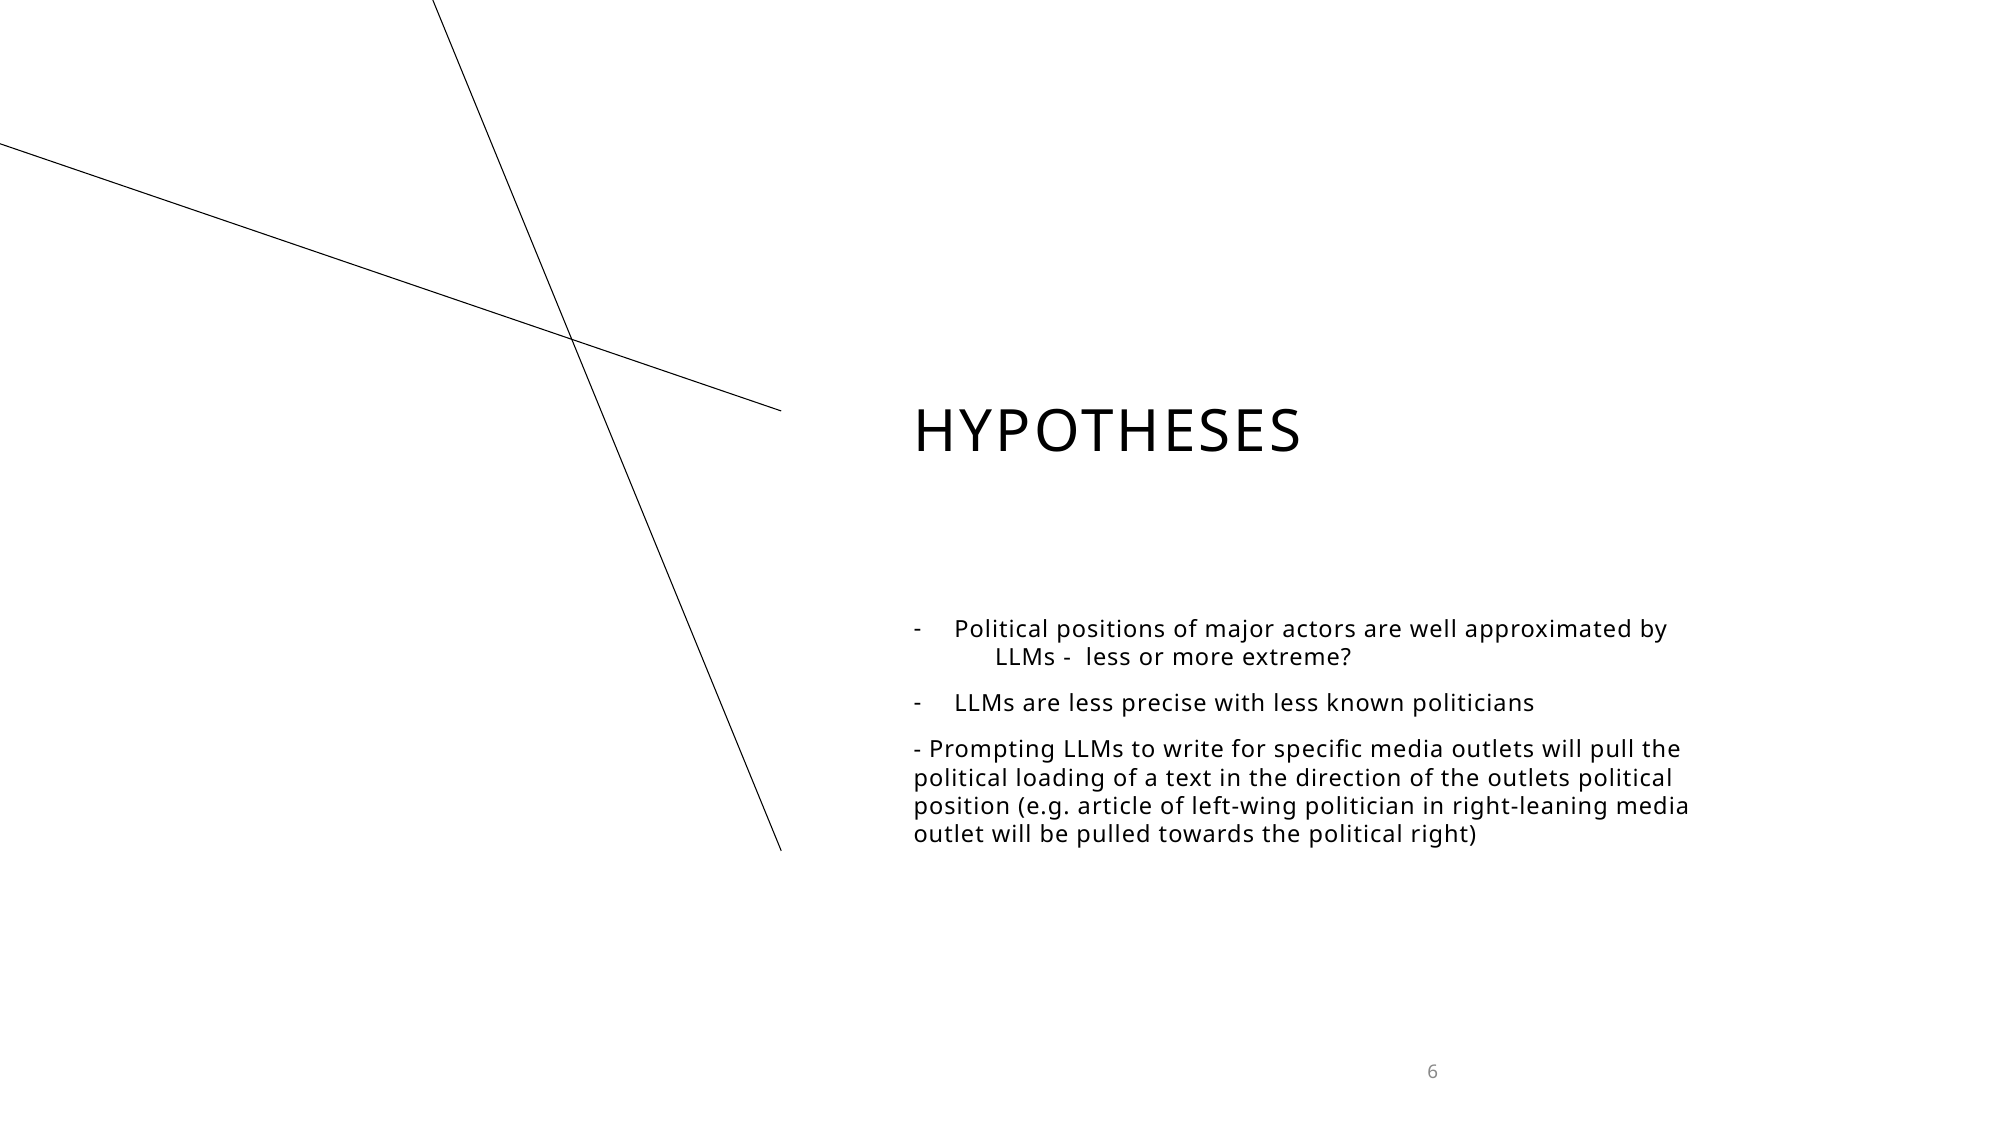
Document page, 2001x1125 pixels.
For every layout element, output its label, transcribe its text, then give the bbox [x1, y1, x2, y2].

text_box [1412, 1042, 1863, 1103]
list Political positions of major actors are well approximated by LLMs - less or more extreme? LLMs are less precise with less known politicians - Prompting LLMs to write for specific media outlets will pull the political loading of a text in the direction of the outlets political position (e.g. article of left-wing politician in right-leaning media outlet will be pulled towards the political right) [898, 541, 1737, 830]
title Hypotheses [898, 274, 1737, 472]
